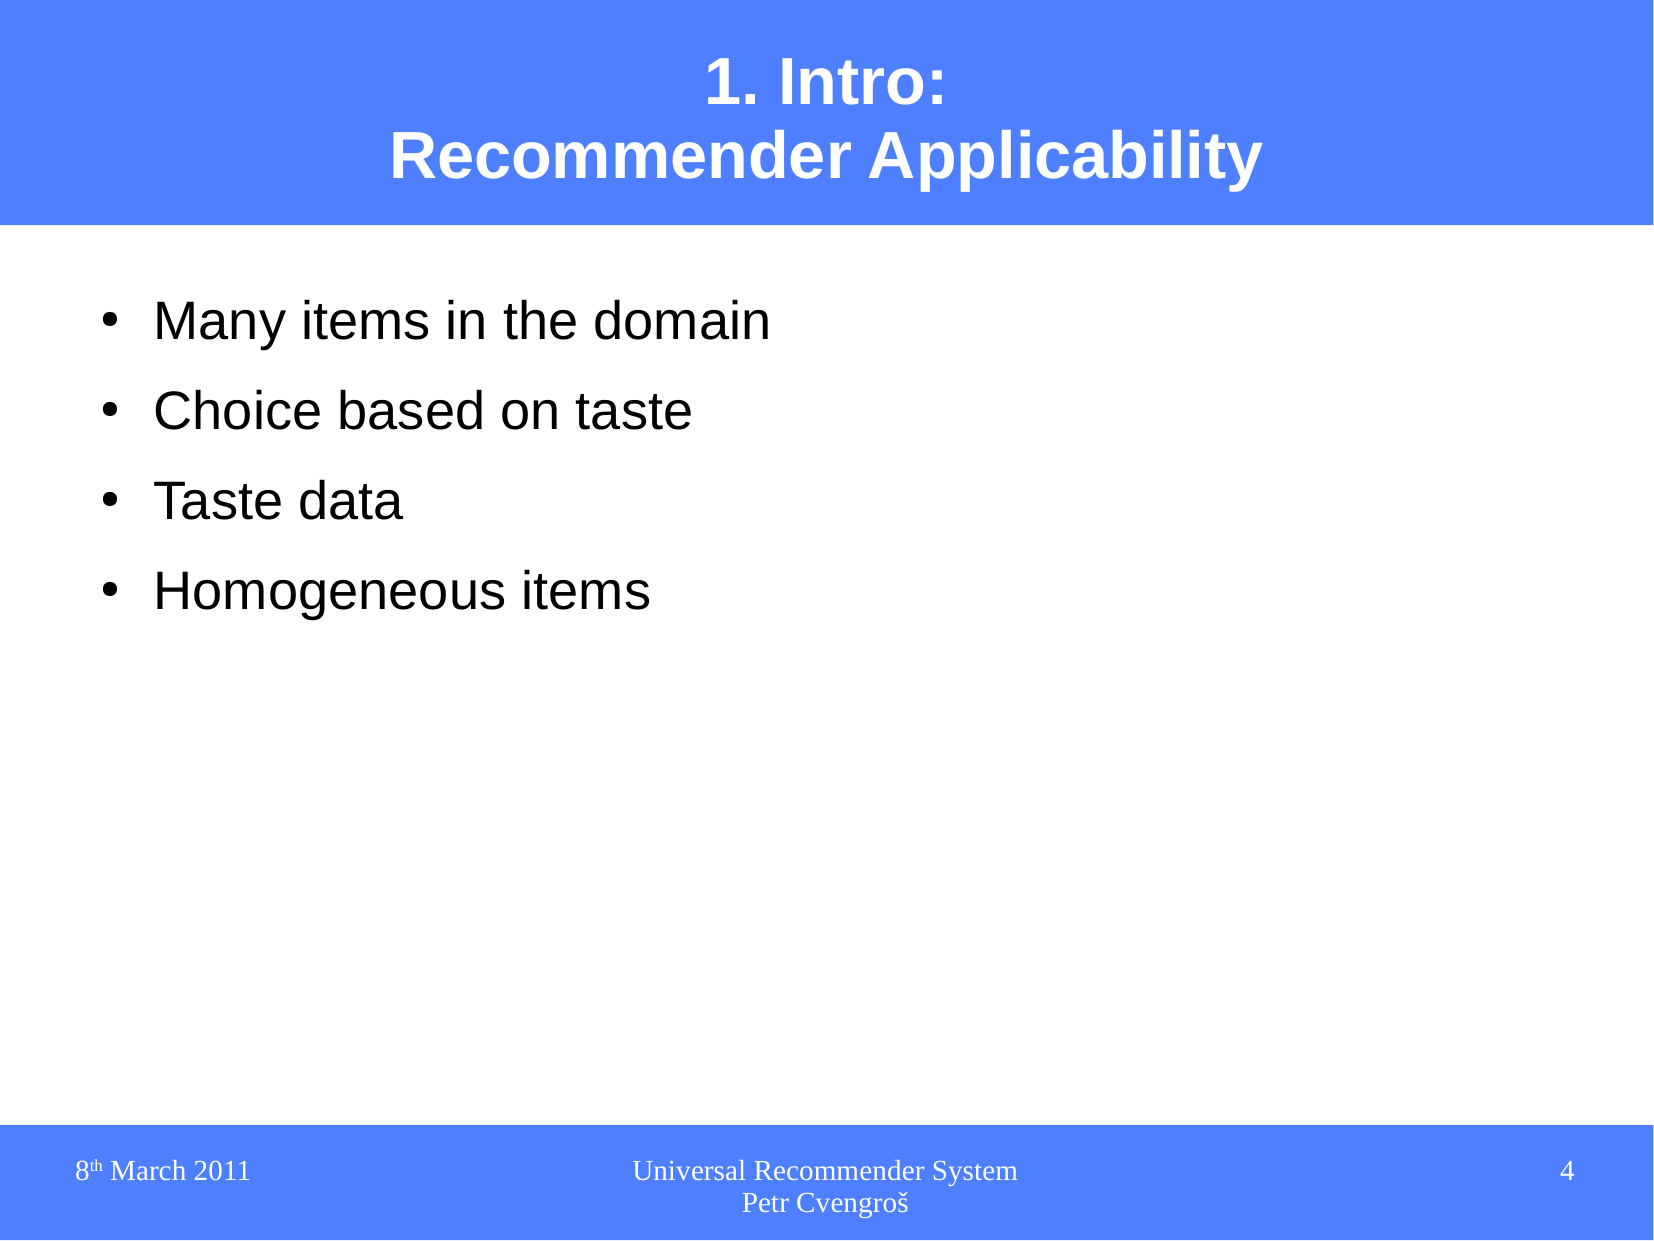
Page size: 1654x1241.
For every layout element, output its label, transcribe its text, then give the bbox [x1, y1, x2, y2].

list Many items in the domain Choice based on taste Taste data Homogeneous items [82, 290, 1571, 1109]
title 1. Intro: Recommender Applicability [82, 32, 1571, 205]
